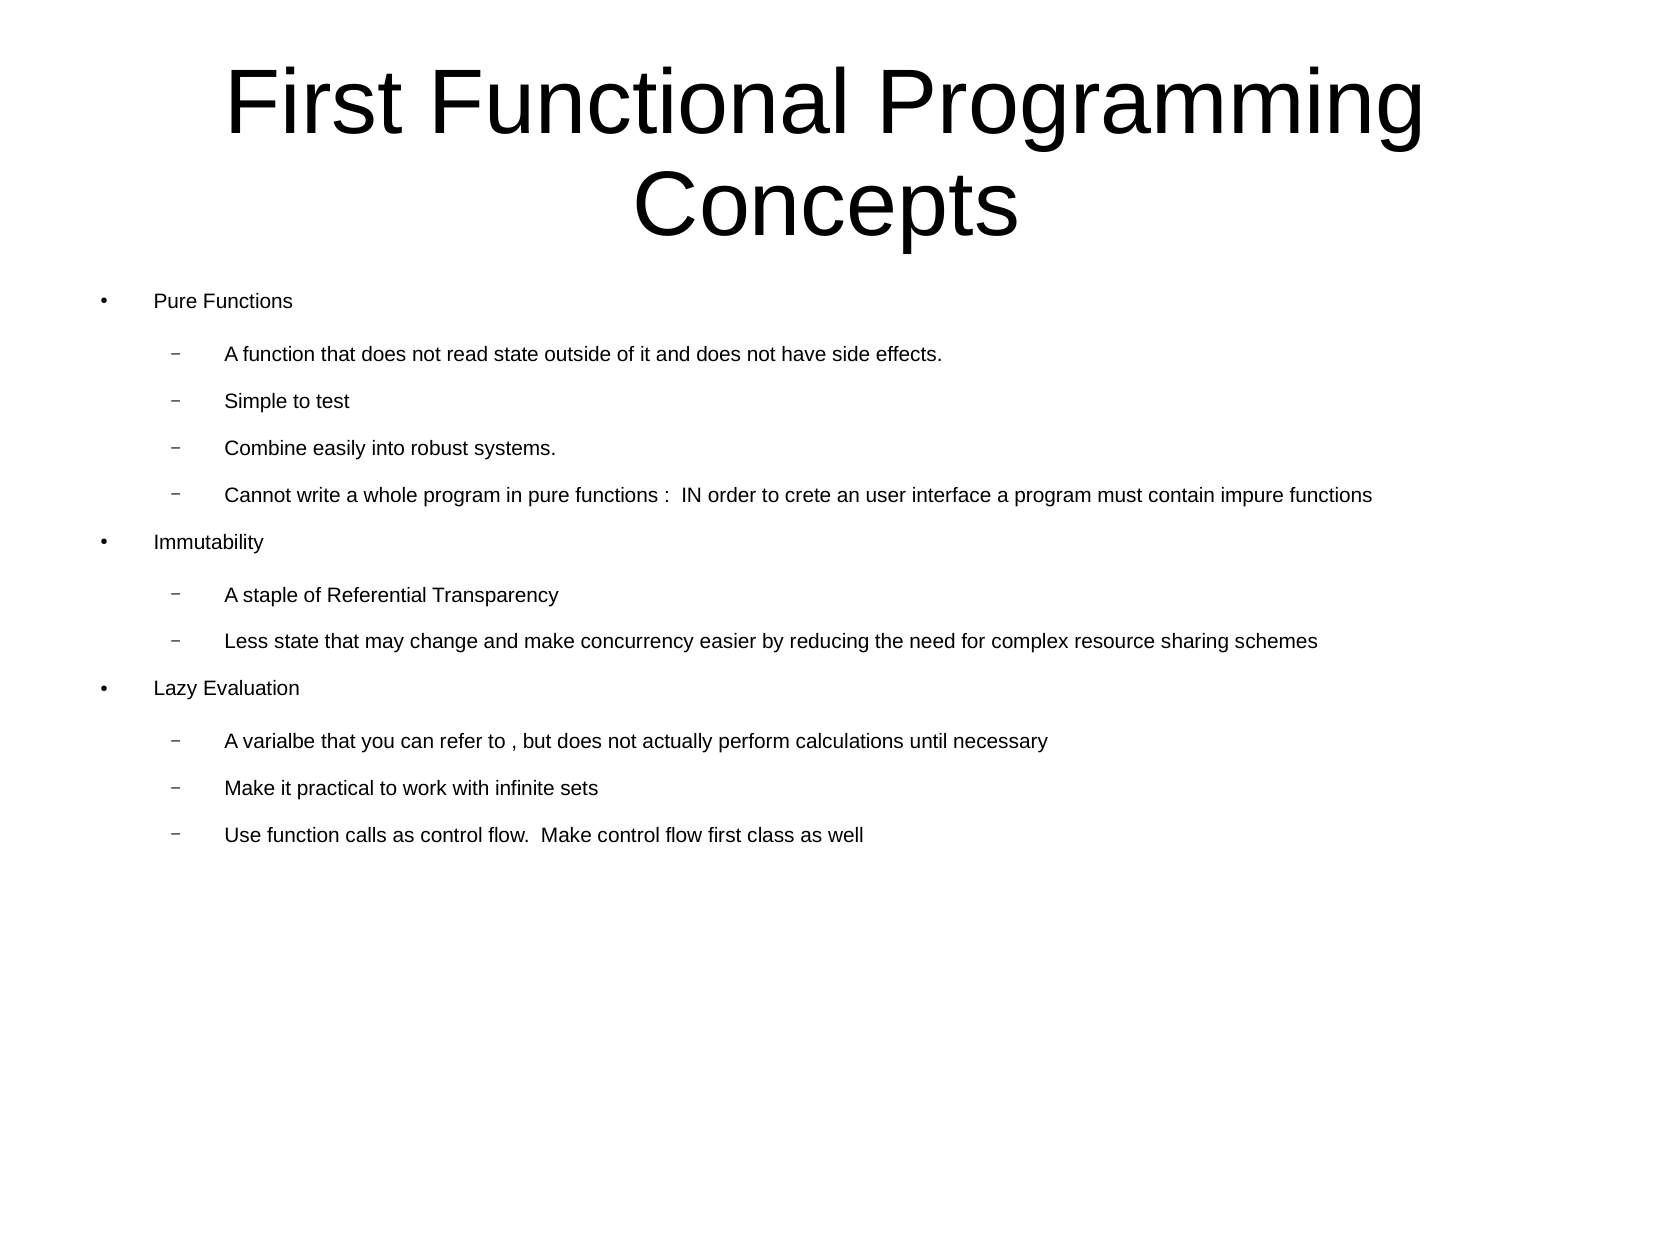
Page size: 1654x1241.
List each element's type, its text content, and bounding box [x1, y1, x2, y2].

list Pure Functions A function that does not read state outside of it and does not have side effects. Simple to test Combine easily into robust systems. Cannot write a whole program in pure functions : IN order to crete an user interface a program must contain impure functions Immutability A staple of Referential Transparency Less state that may change and make concurrency easier by reducing the need for complex resource sharing schemes Lazy Evaluation A varialbe that you can refer to , but does not actually perform calculations until necessary Make it practical to work with infinite sets Use function calls as control flow. Make control flow first class as well [82, 290, 1571, 1010]
title First Functional Programming Concepts [82, 49, 1571, 257]
